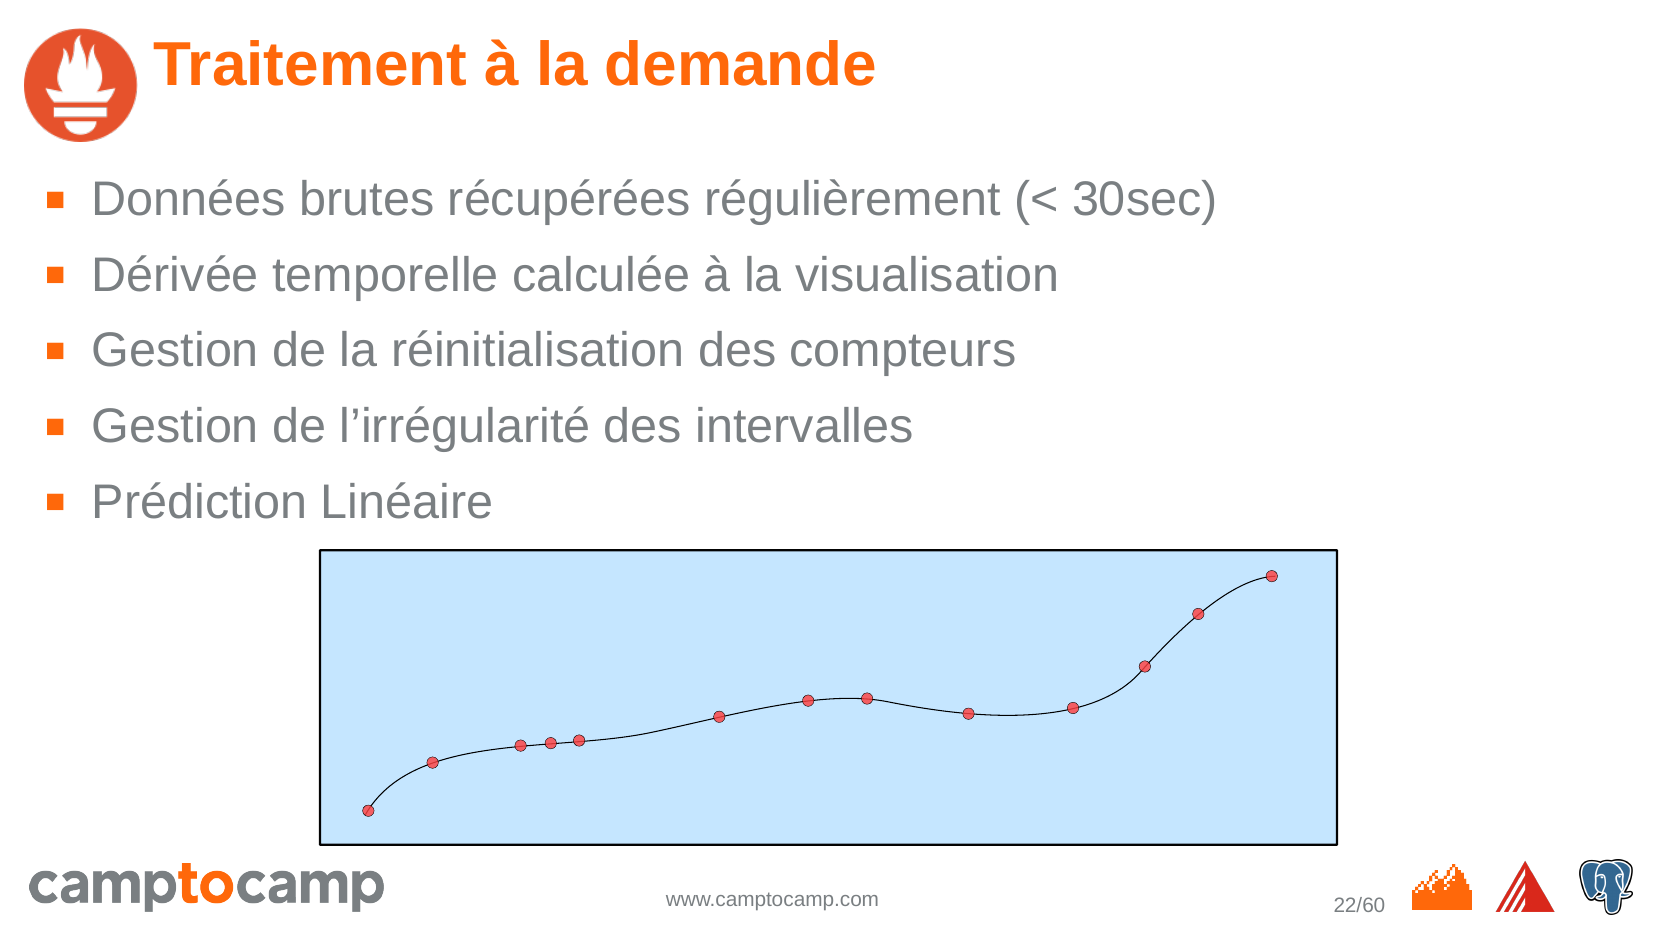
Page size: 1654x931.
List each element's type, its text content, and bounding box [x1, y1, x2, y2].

list Données brutes récupérées régulièrement (< 30sec) Dérivée temporelle calculée à la visualisation Gestion de la réinitialisation des compteurs Gestion de l’irrégularité des intervalles Prédiction Linéaire [29, 171, 1625, 532]
picture [318, 549, 1339, 846]
picture [29, 863, 384, 912]
picture [1495, 856, 1556, 917]
picture [1412, 864, 1472, 910]
picture [24, 28, 139, 142]
title Traitement à la demande [153, 29, 1625, 156]
picture [1579, 859, 1633, 915]
